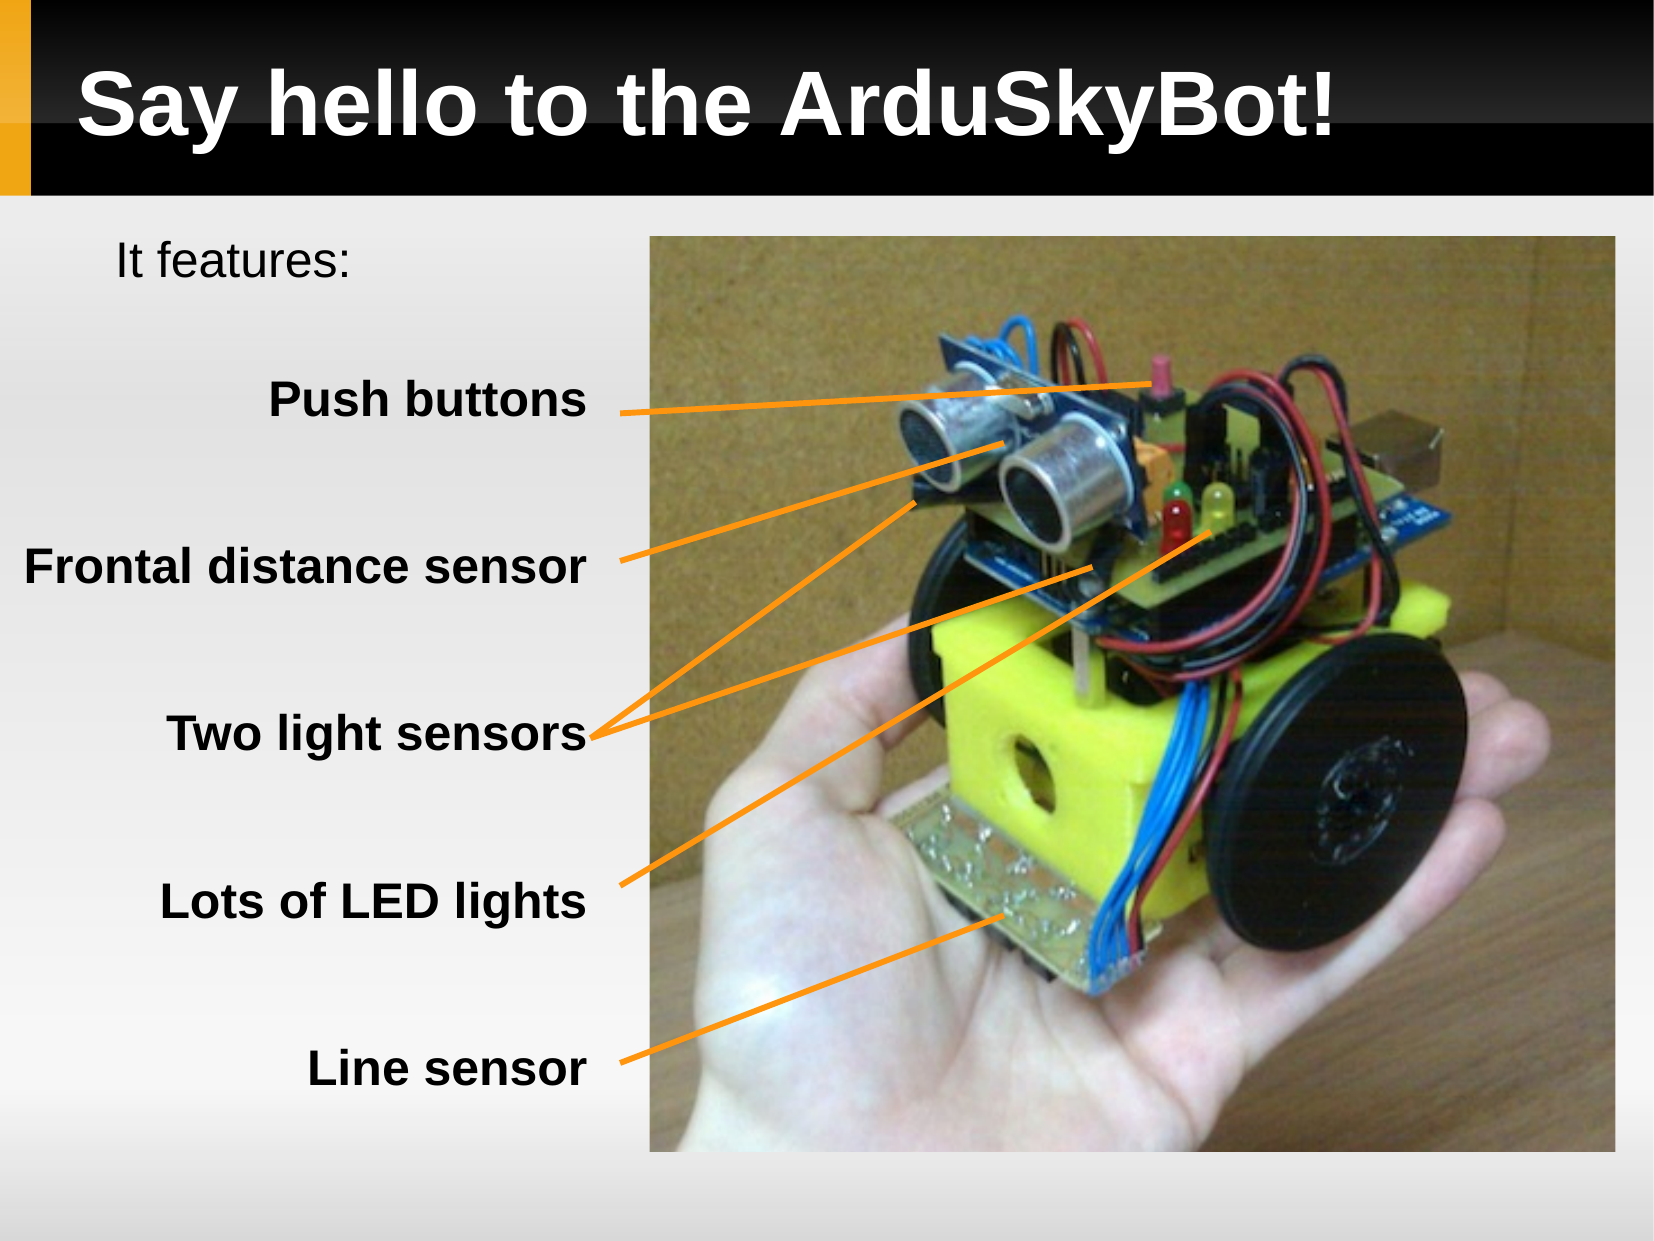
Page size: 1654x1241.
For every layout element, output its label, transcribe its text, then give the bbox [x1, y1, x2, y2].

picture [0, 0, 1654, 1241]
title Say hello to the ArduSkyBot! [76, 0, 1565, 208]
text_box It features: Push buttons Frontal distance sensor Two light sensors Lots of LED lights Line sensor [0, 224, 603, 1104]
